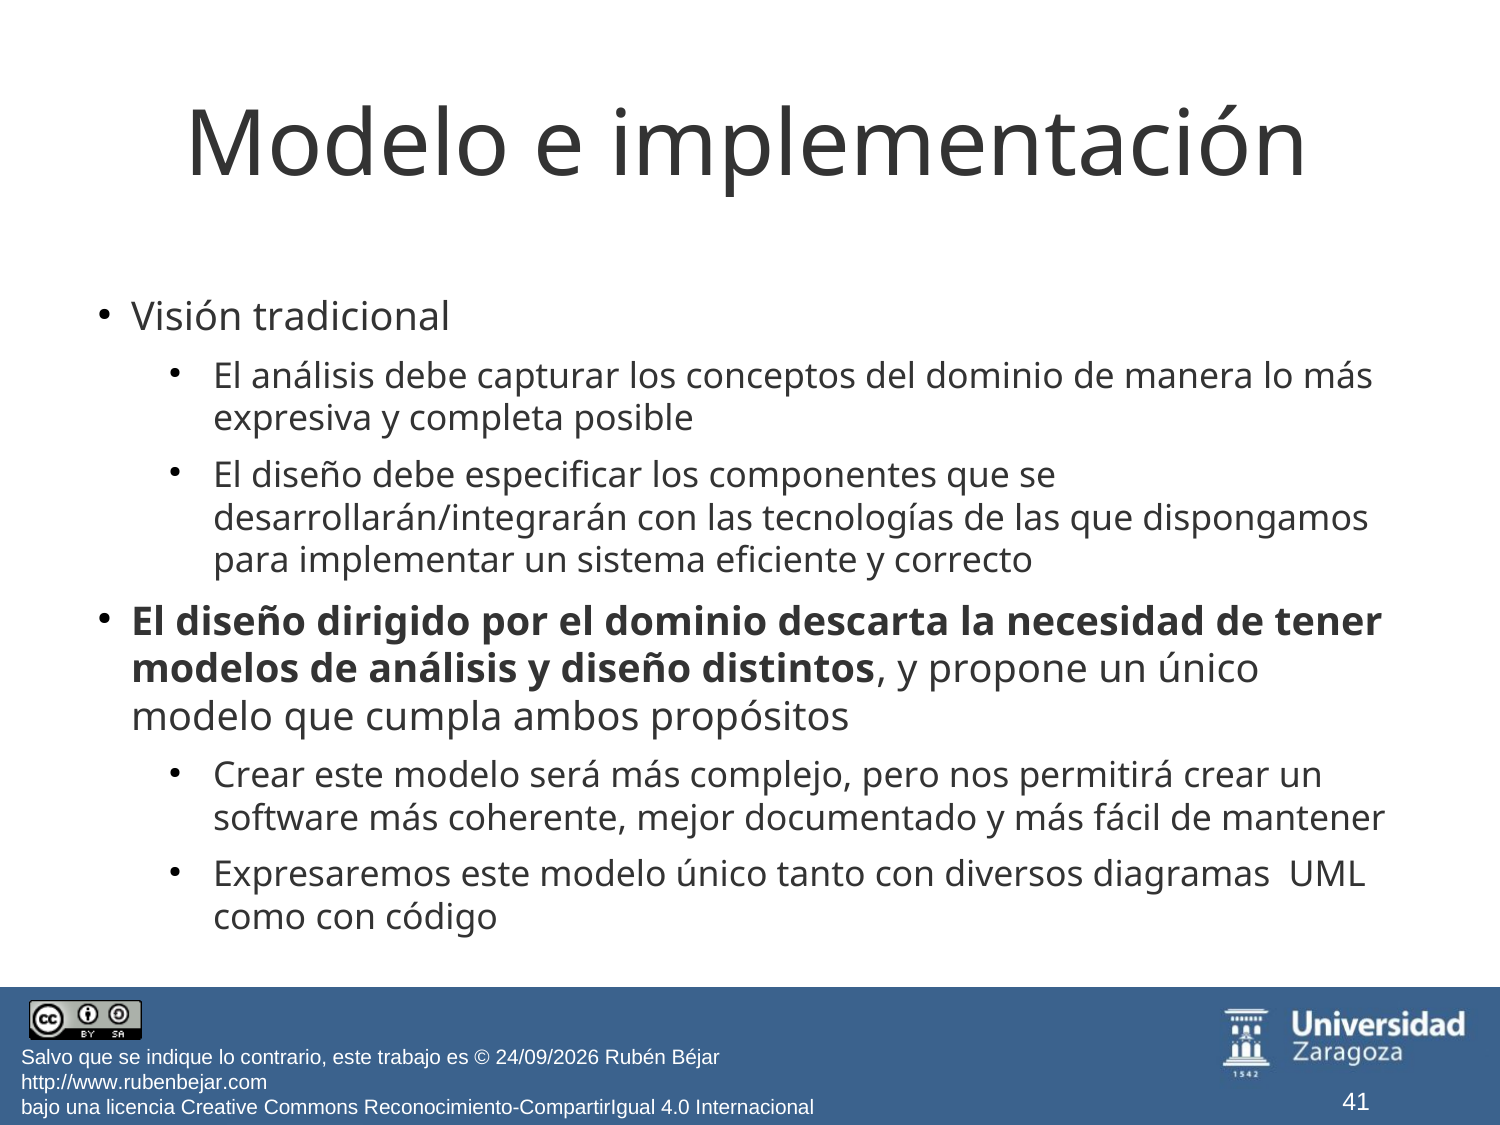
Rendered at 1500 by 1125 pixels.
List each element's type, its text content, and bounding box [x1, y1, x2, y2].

list Visión tradicional El análisis debe capturar los conceptos del dominio de manera lo más expresiva y completa posible El diseño debe especificar los componentes que se desarrollarán/integrarán con las tecnologías de las que dispongamos para implementar un sistema eficiente y correcto El diseño dirigido por el dominio descarta la necesidad de tener modelos de análisis y diseño distintos, y propone un único modelo que cumpla ambos propósitos Crear este modelo será más complejo, pero nos permitirá crear un software más coherente, mejor documentado y más fácil de mantener Expresaremos este modelo único tanto con diversos diagramas UML como con código [82, 283, 1418, 981]
title Modelo e implementación [74, 21, 1420, 257]
picture [0, 987, 1500, 1125]
